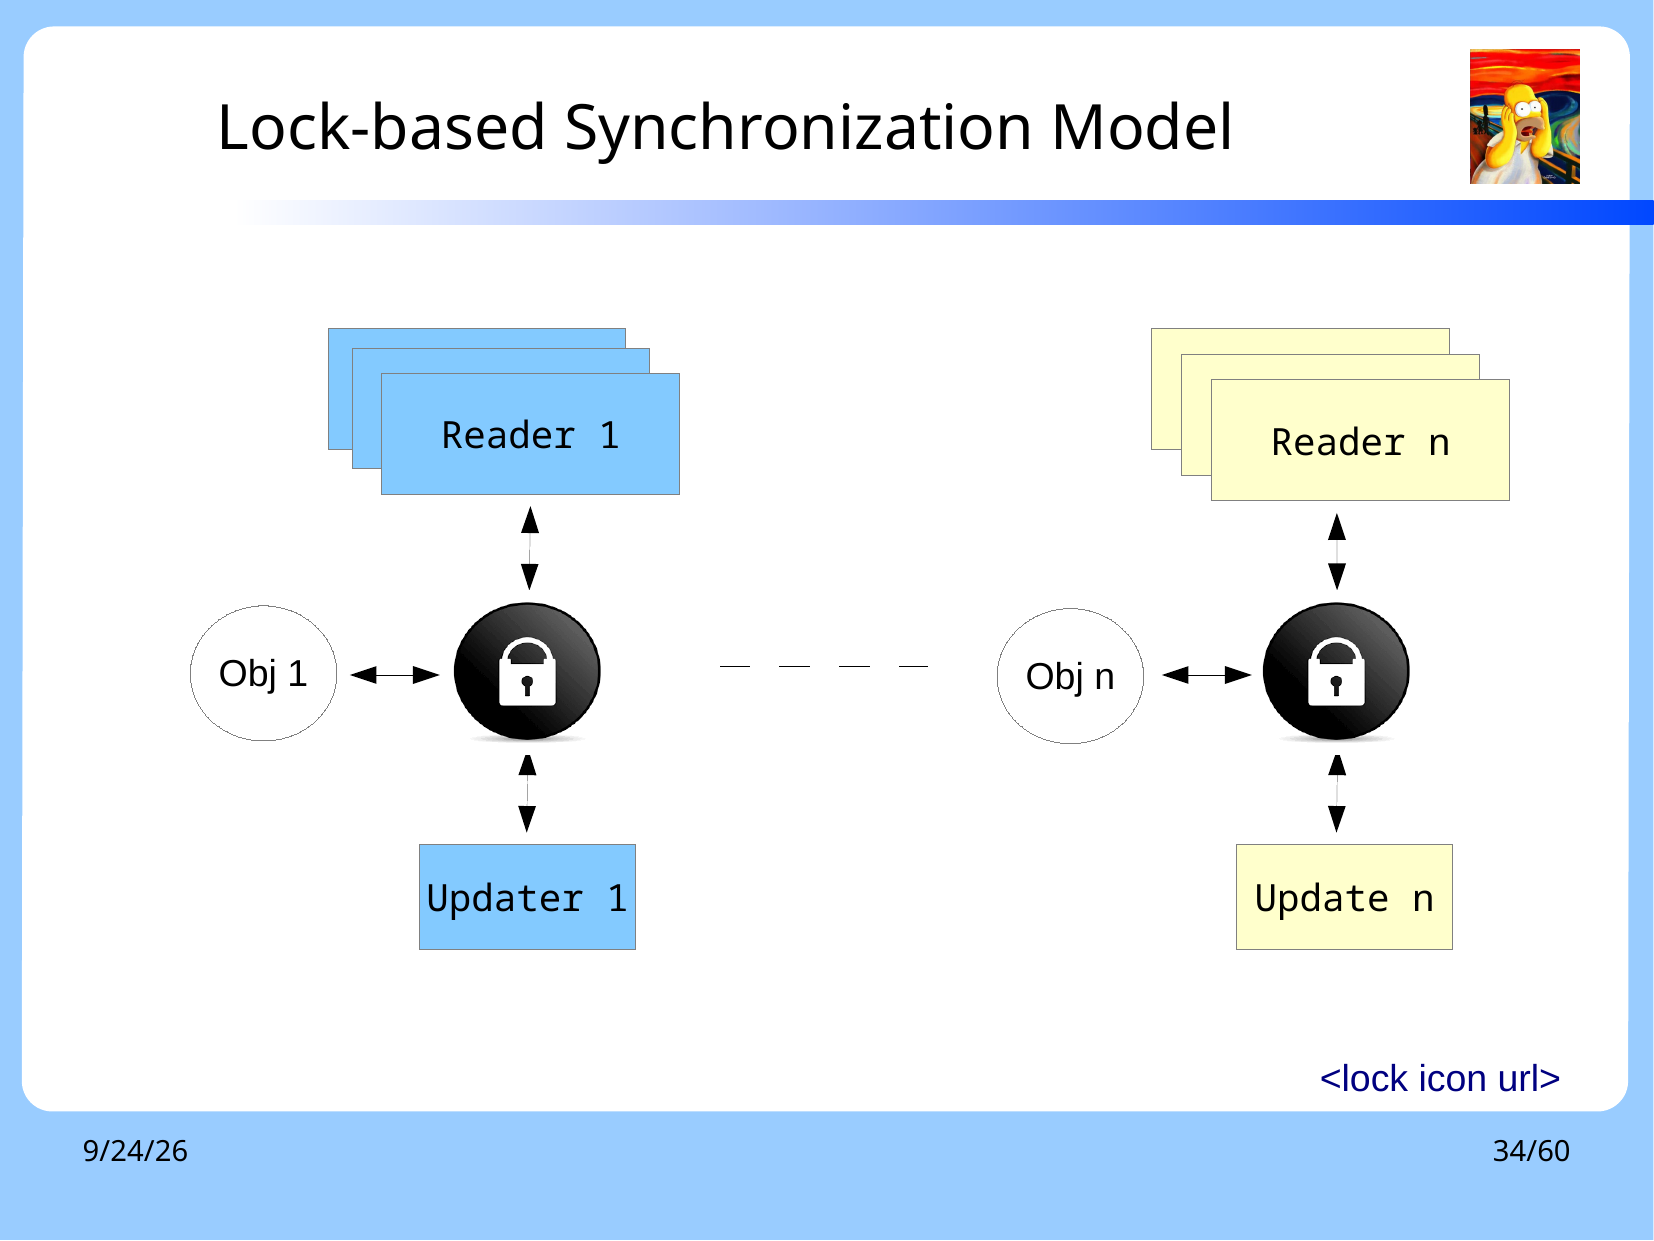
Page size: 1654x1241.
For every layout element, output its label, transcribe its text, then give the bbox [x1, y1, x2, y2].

text_box <lock icon url> [1305, 1050, 1615, 1120]
picture [439, 590, 615, 755]
text_box Reader 1 [381, 373, 680, 495]
text_box Reader n [1151, 328, 1450, 450]
picture [1248, 590, 1424, 755]
text_box Reader 1 [328, 328, 626, 450]
picture [1470, 49, 1580, 184]
text_box Updater 1 [419, 844, 636, 950]
title Lock-based Synchronization Model [82, 49, 1371, 201]
text_box Reader n [1181, 354, 1480, 476]
text_box Reader n [1211, 379, 1510, 501]
text_box Reader 1 [352, 348, 650, 469]
text_box Obj 1 [190, 605, 337, 741]
text_box Update n [1236, 844, 1453, 950]
text_box Obj n [997, 608, 1144, 744]
